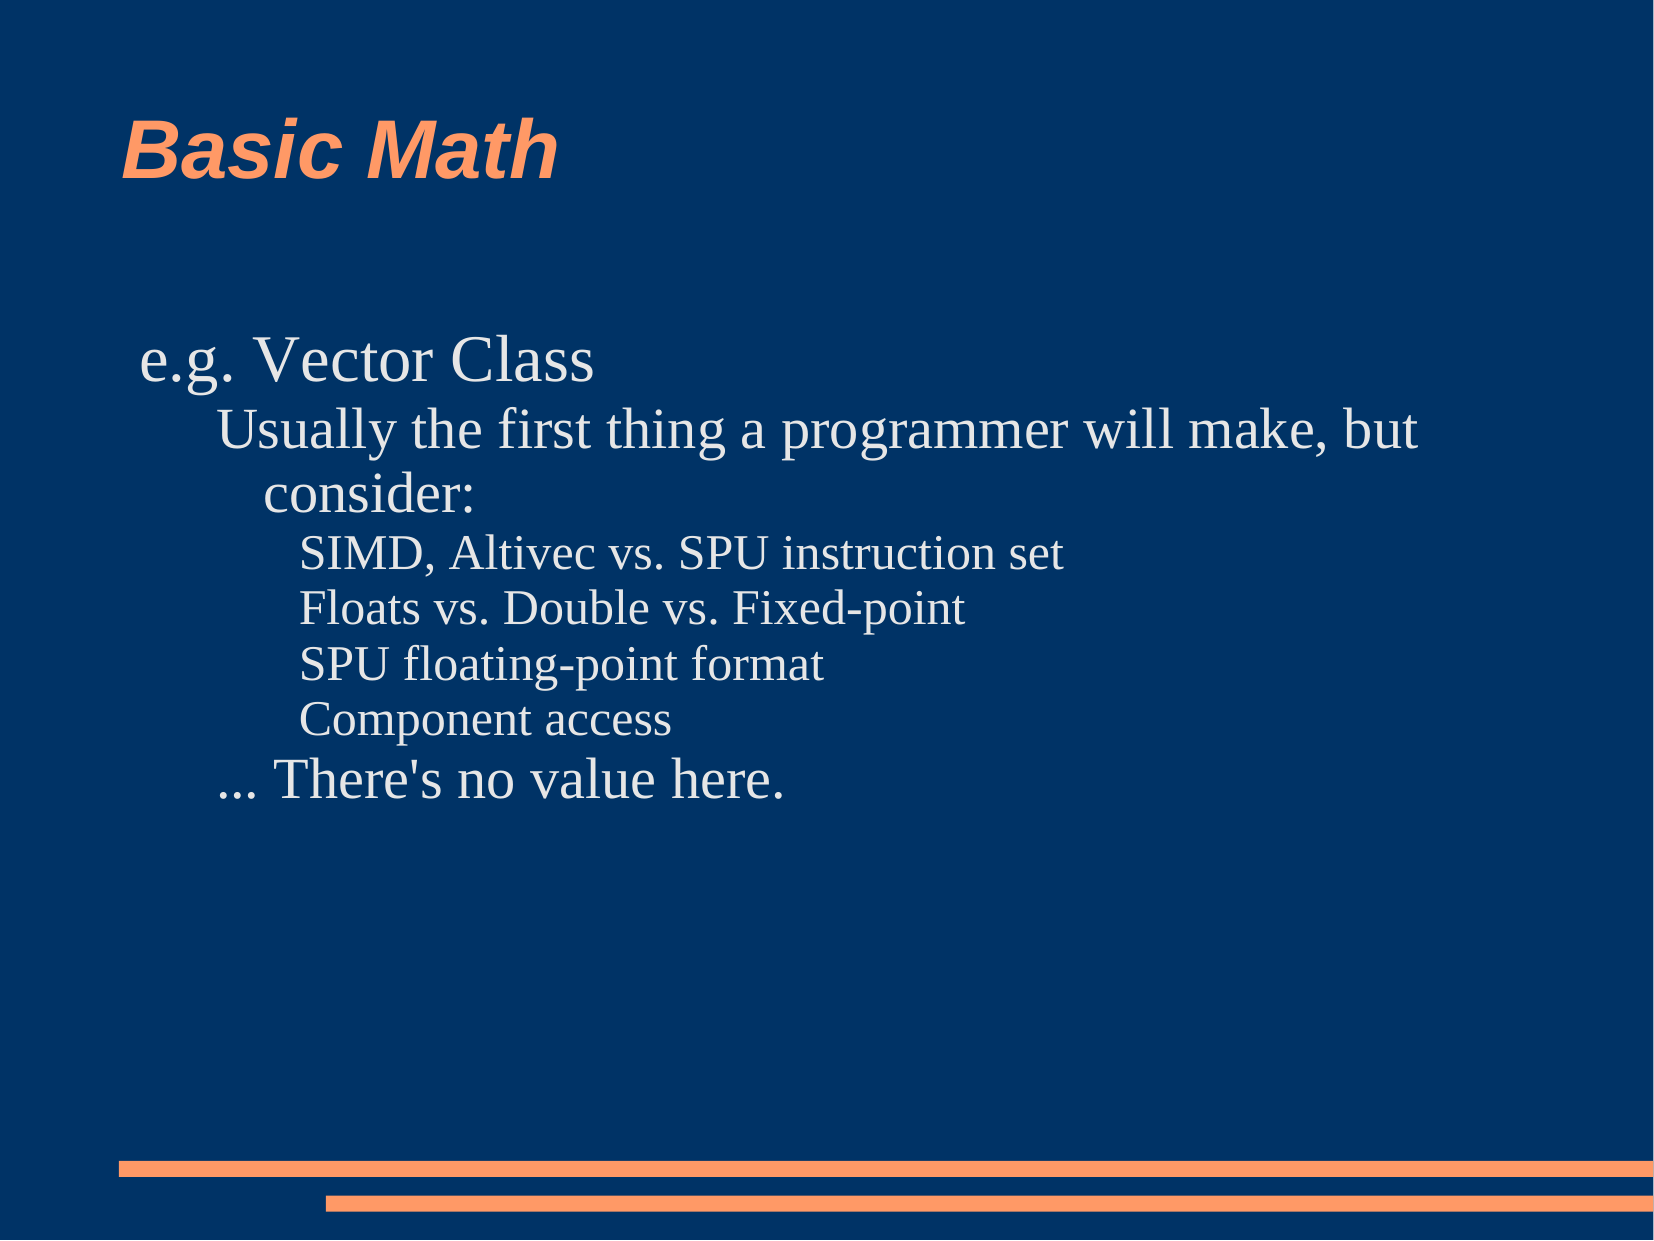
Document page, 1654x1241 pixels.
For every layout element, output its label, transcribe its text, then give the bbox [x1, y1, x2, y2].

title Basic Math [121, 46, 1534, 254]
list e.g. Vector Class Usually the first thing a programmer will make, but consider: SIMD, Altivec vs. SPU instruction set Floats vs. Double vs. Fixed-point SPU floating-point format Component access ... There's no value here. [121, 322, 1561, 1133]
